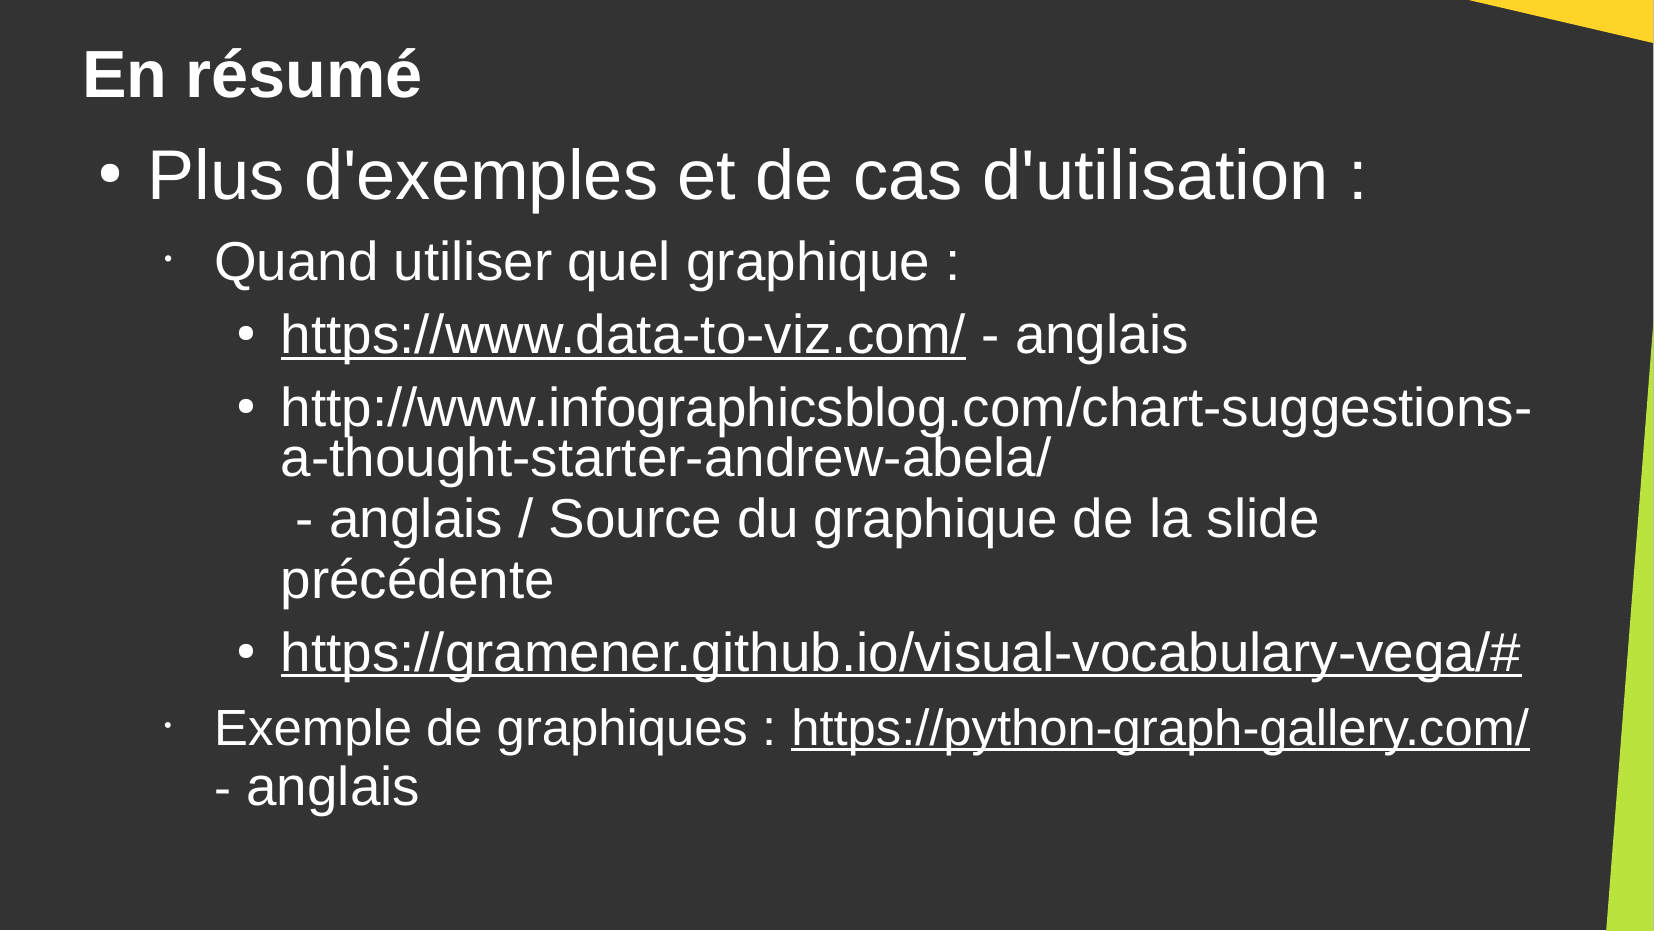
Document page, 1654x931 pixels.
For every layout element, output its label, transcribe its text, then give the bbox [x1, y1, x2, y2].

title En résumé [82, 37, 1571, 115]
text_box [1468, 0, 1654, 44]
list Plus d'exemples et de cas d'utilisation : Quand utiliser quel graphique : https://www.data-to-viz.com/ - anglais http://www.infographicsblog.com/chart-suggestions-a-thought-starter-andrew-abela/ - anglais / Source du graphique de la slide précédente https://gramener.github.io/visual-vocabulary-vega/# Exemple de graphiques : https://python-graph-gallery.com/ - anglais [80, 135, 1560, 768]
text_box [1606, 313, 1654, 931]
